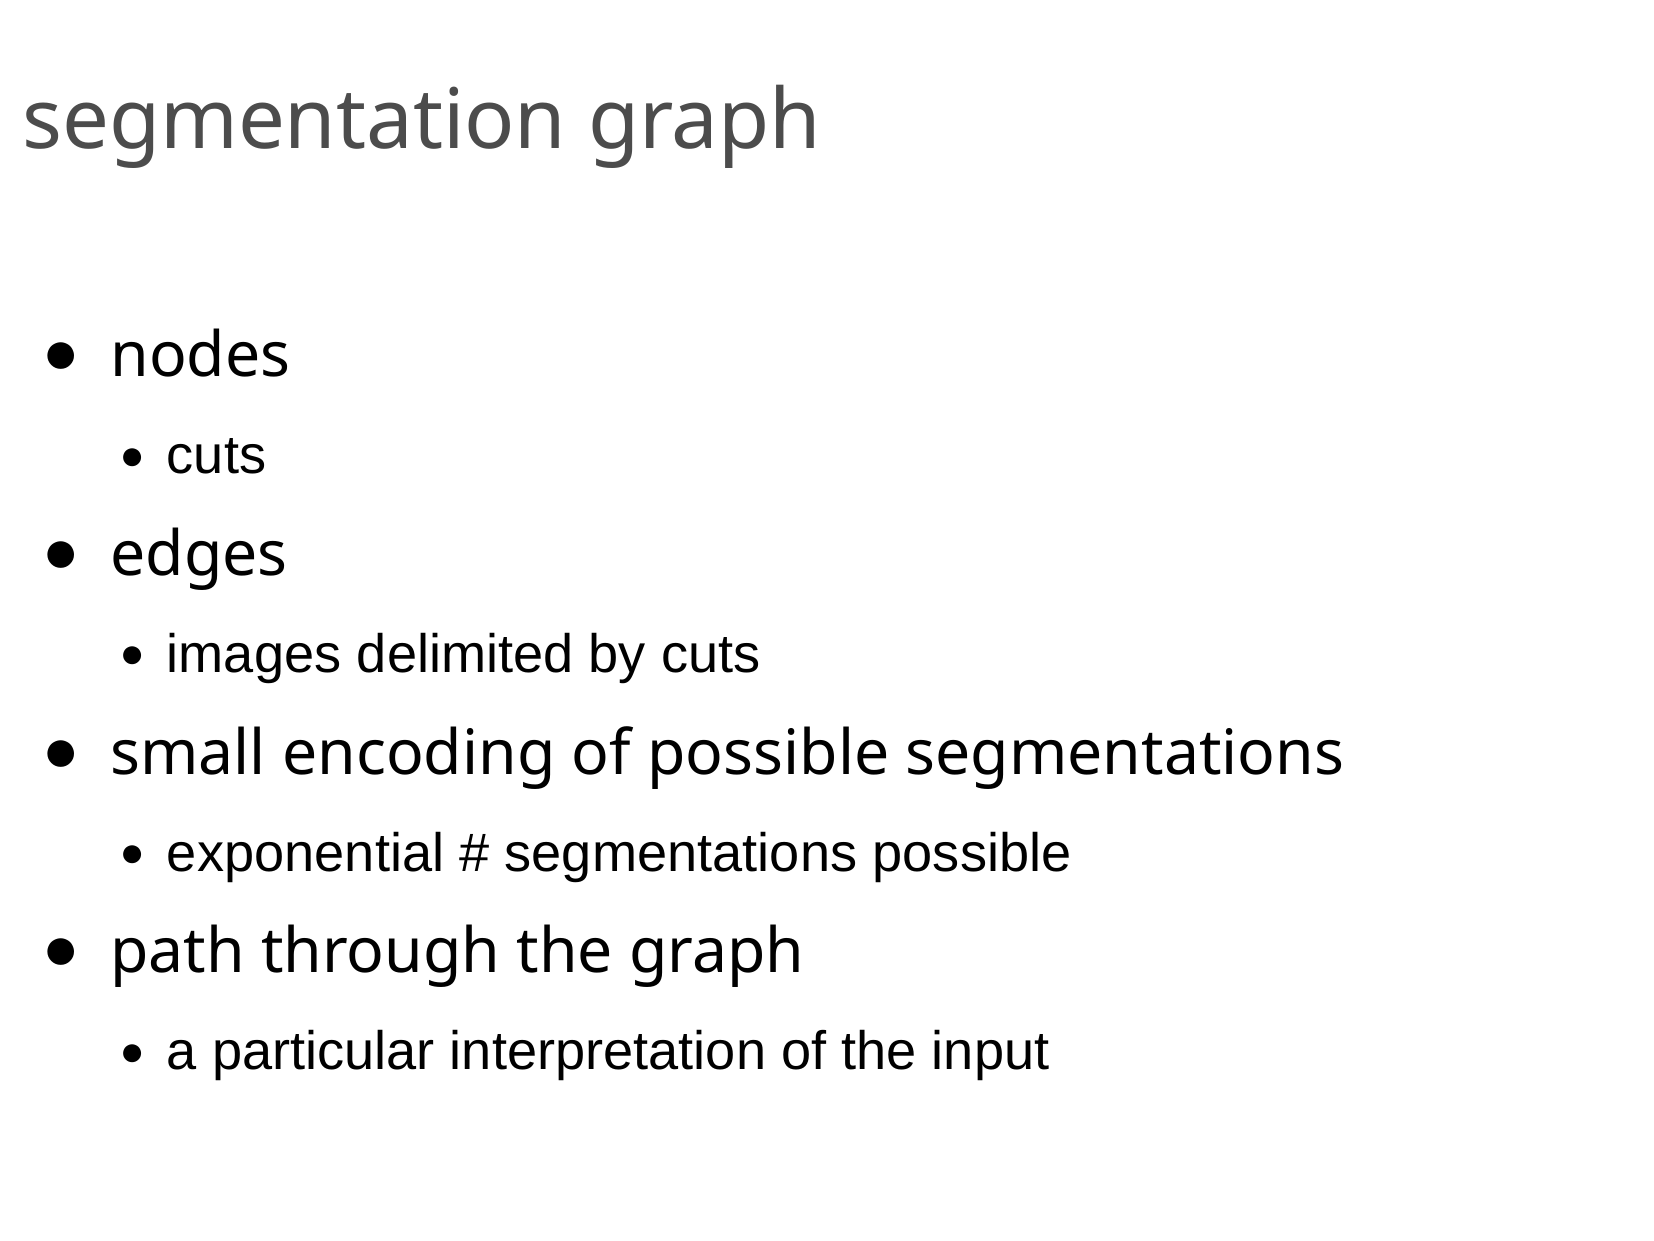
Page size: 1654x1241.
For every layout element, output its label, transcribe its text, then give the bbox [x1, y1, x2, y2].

list nodes cuts edges images delimited by cuts small encoding of possible segmentations exponential # segmentations possible path through the graph a particular interpretation of the input [25, 233, 1654, 1158]
title segmentation graph [22, 19, 1654, 213]
